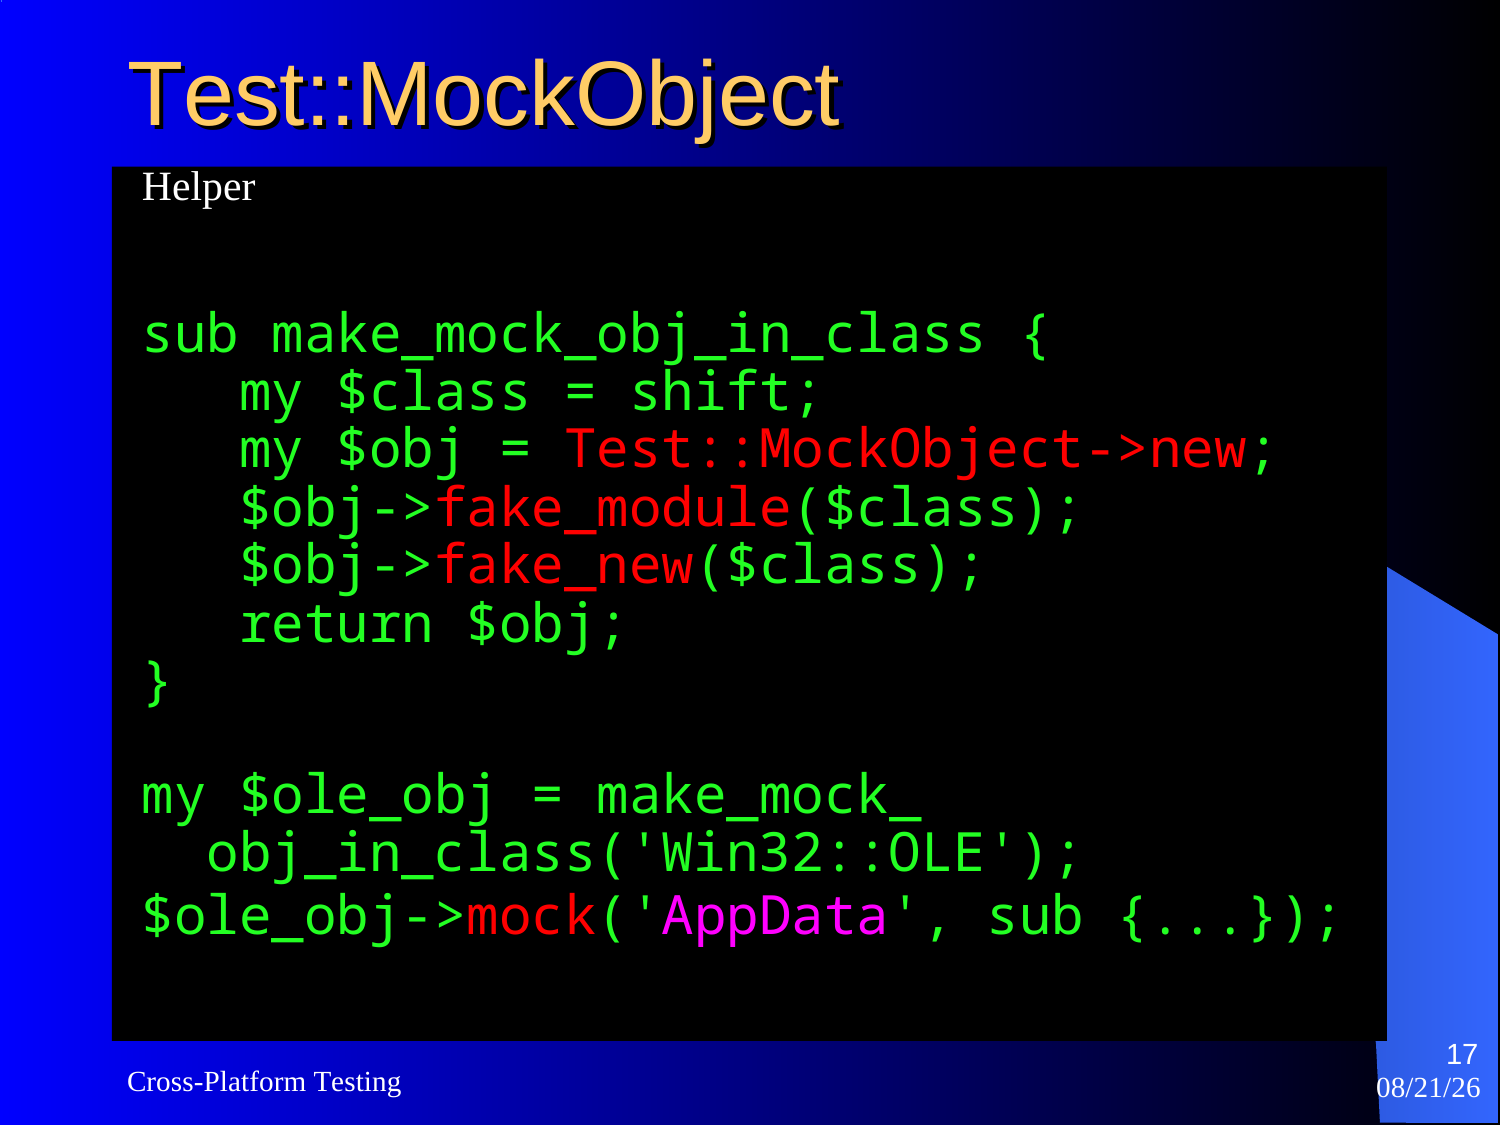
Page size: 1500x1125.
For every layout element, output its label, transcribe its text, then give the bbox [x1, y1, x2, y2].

list Helper sub make_mock_obj_in_class { my $class = shift; my $obj = Test::MockObject->new; $obj->fake_module($class); $obj->fake_new($class); return $obj; } my $ole_obj = make_mock_ obj_in_class('Win32::OLE'); $ole_obj->mock('AppData', sub {...}); [111, 166, 1387, 1041]
title Test::MockObject [112, 0, 1438, 188]
